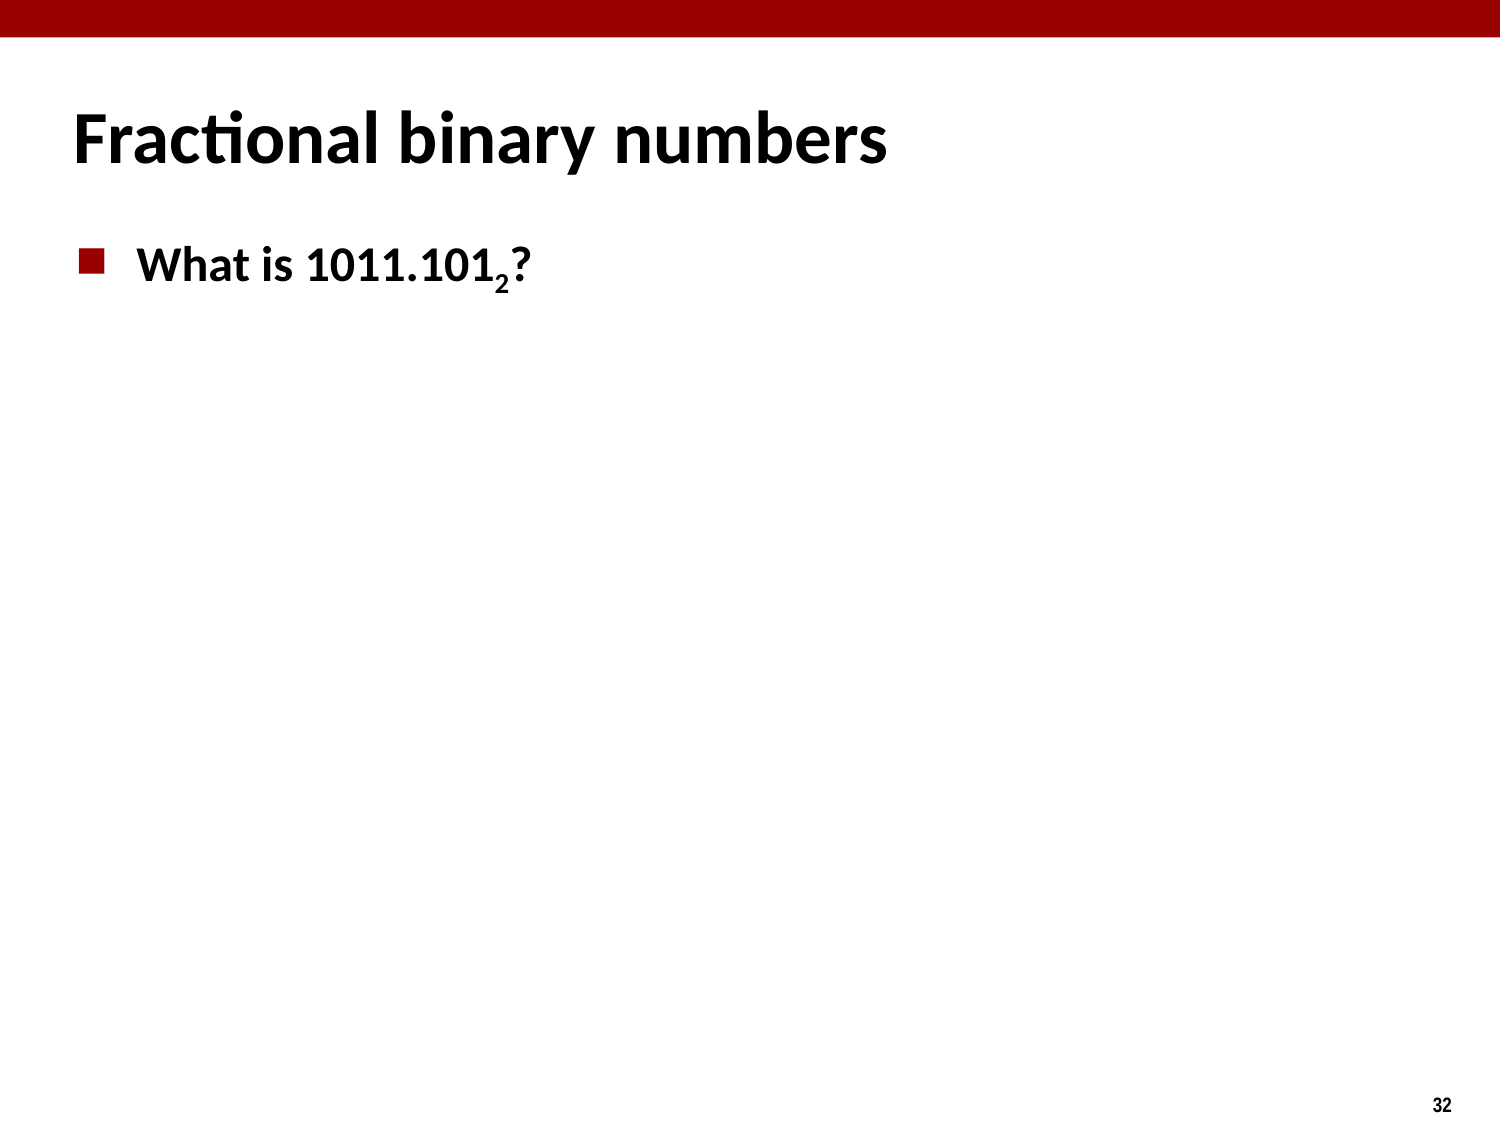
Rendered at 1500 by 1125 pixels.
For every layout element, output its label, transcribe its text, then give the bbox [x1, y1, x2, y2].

title Fractional binary numbers [58, 71, 1304, 197]
list What is 1011.1012? [65, 223, 1361, 1040]
